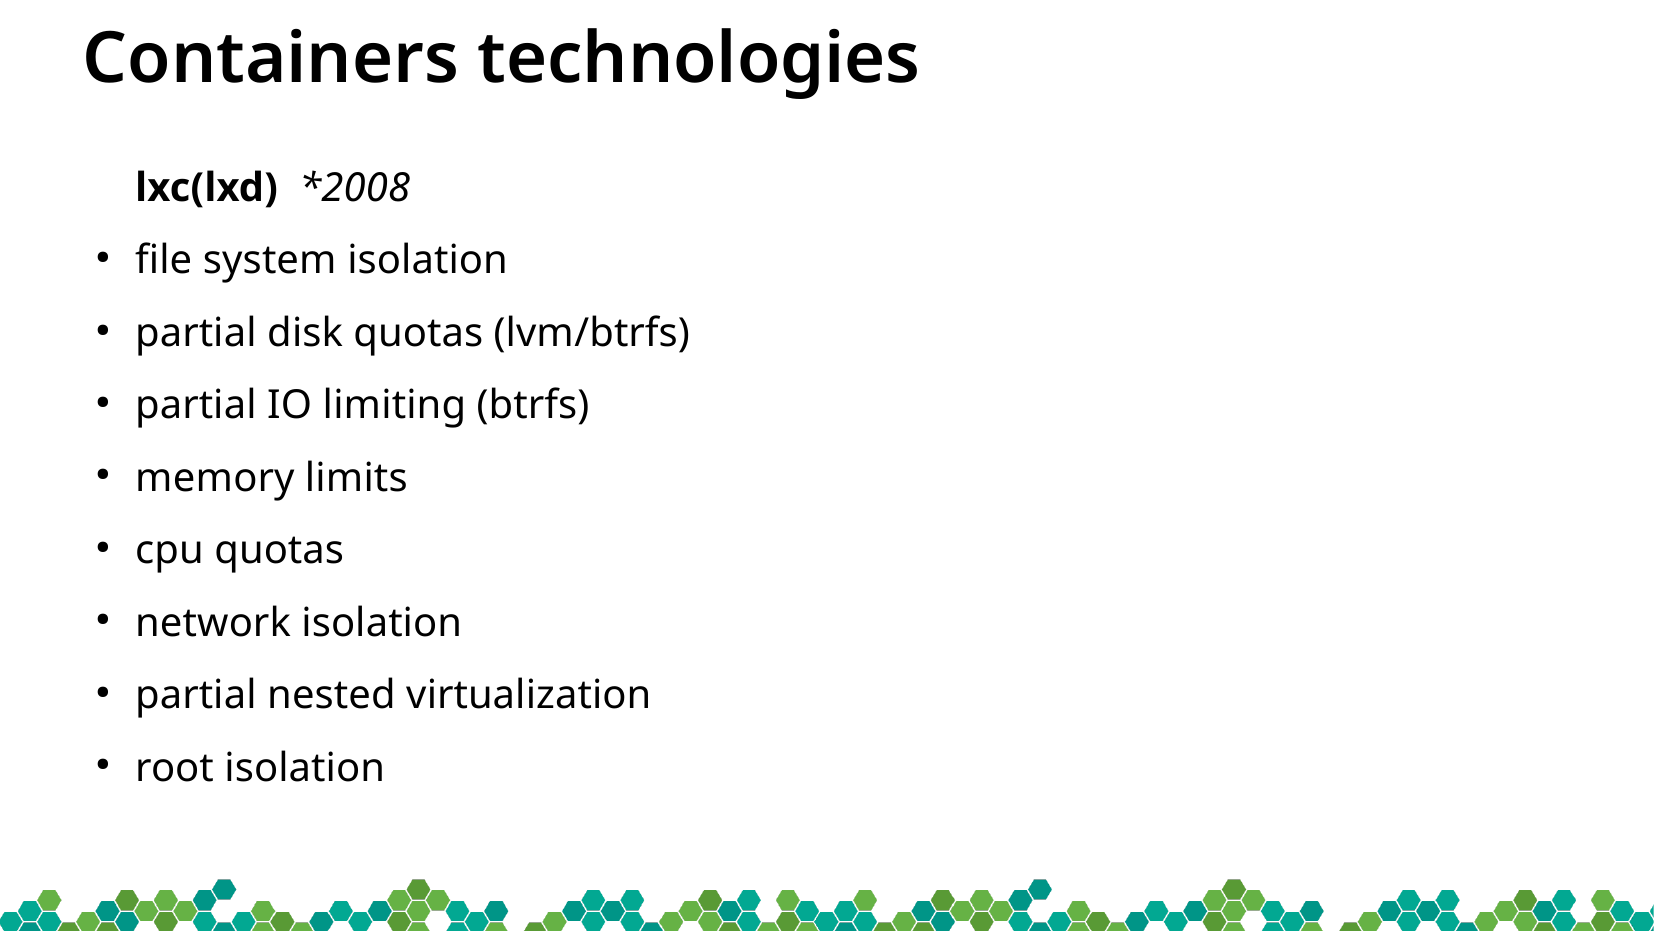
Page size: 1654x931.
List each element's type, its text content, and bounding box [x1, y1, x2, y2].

list lxc(lxd) *2008 file system isolation partial disk quotas (lvm/btrfs) partial IO limiting (btrfs) memory limits cpu quotas network isolation partial nested virtualization root isolation [82, 158, 1571, 796]
title Containers technologies [82, 14, 1571, 158]
picture [0, 871, 1654, 931]
